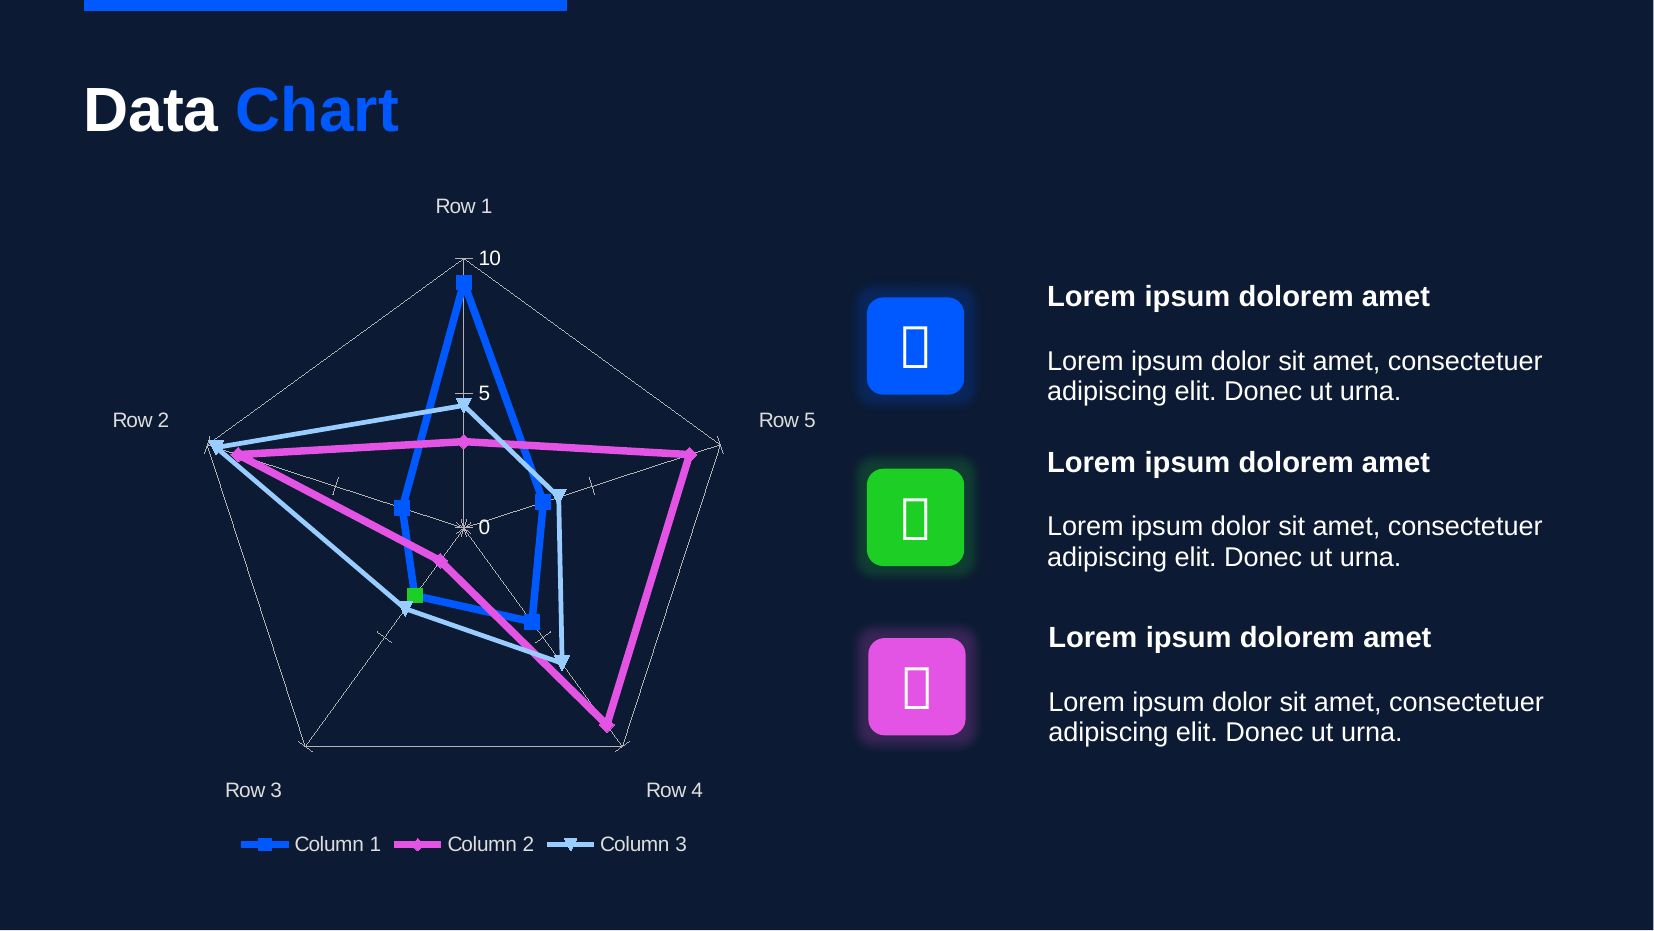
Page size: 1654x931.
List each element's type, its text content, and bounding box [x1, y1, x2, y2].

text_box Lorem ipsum dolorem amet Lorem ipsum dolor sit amet, consectetuer adipiscing elit. Donec ut urna. [1012, 621, 1592, 780]
text_box  [866, 468, 965, 567]
text_box  [868, 638, 966, 736]
text_box Lorem ipsum dolorem amet Lorem ipsum dolor sit amet, consectetuer adipiscing elit. Donec ut urna. [1011, 280, 1591, 439]
chart [88, 188, 839, 863]
text_box Lorem ipsum dolorem amet Lorem ipsum dolor sit amet, consectetuer adipiscing elit. Donec ut urna. [1011, 445, 1591, 604]
title Data Chart [83, 75, 1570, 188]
text_box  [866, 297, 965, 395]
